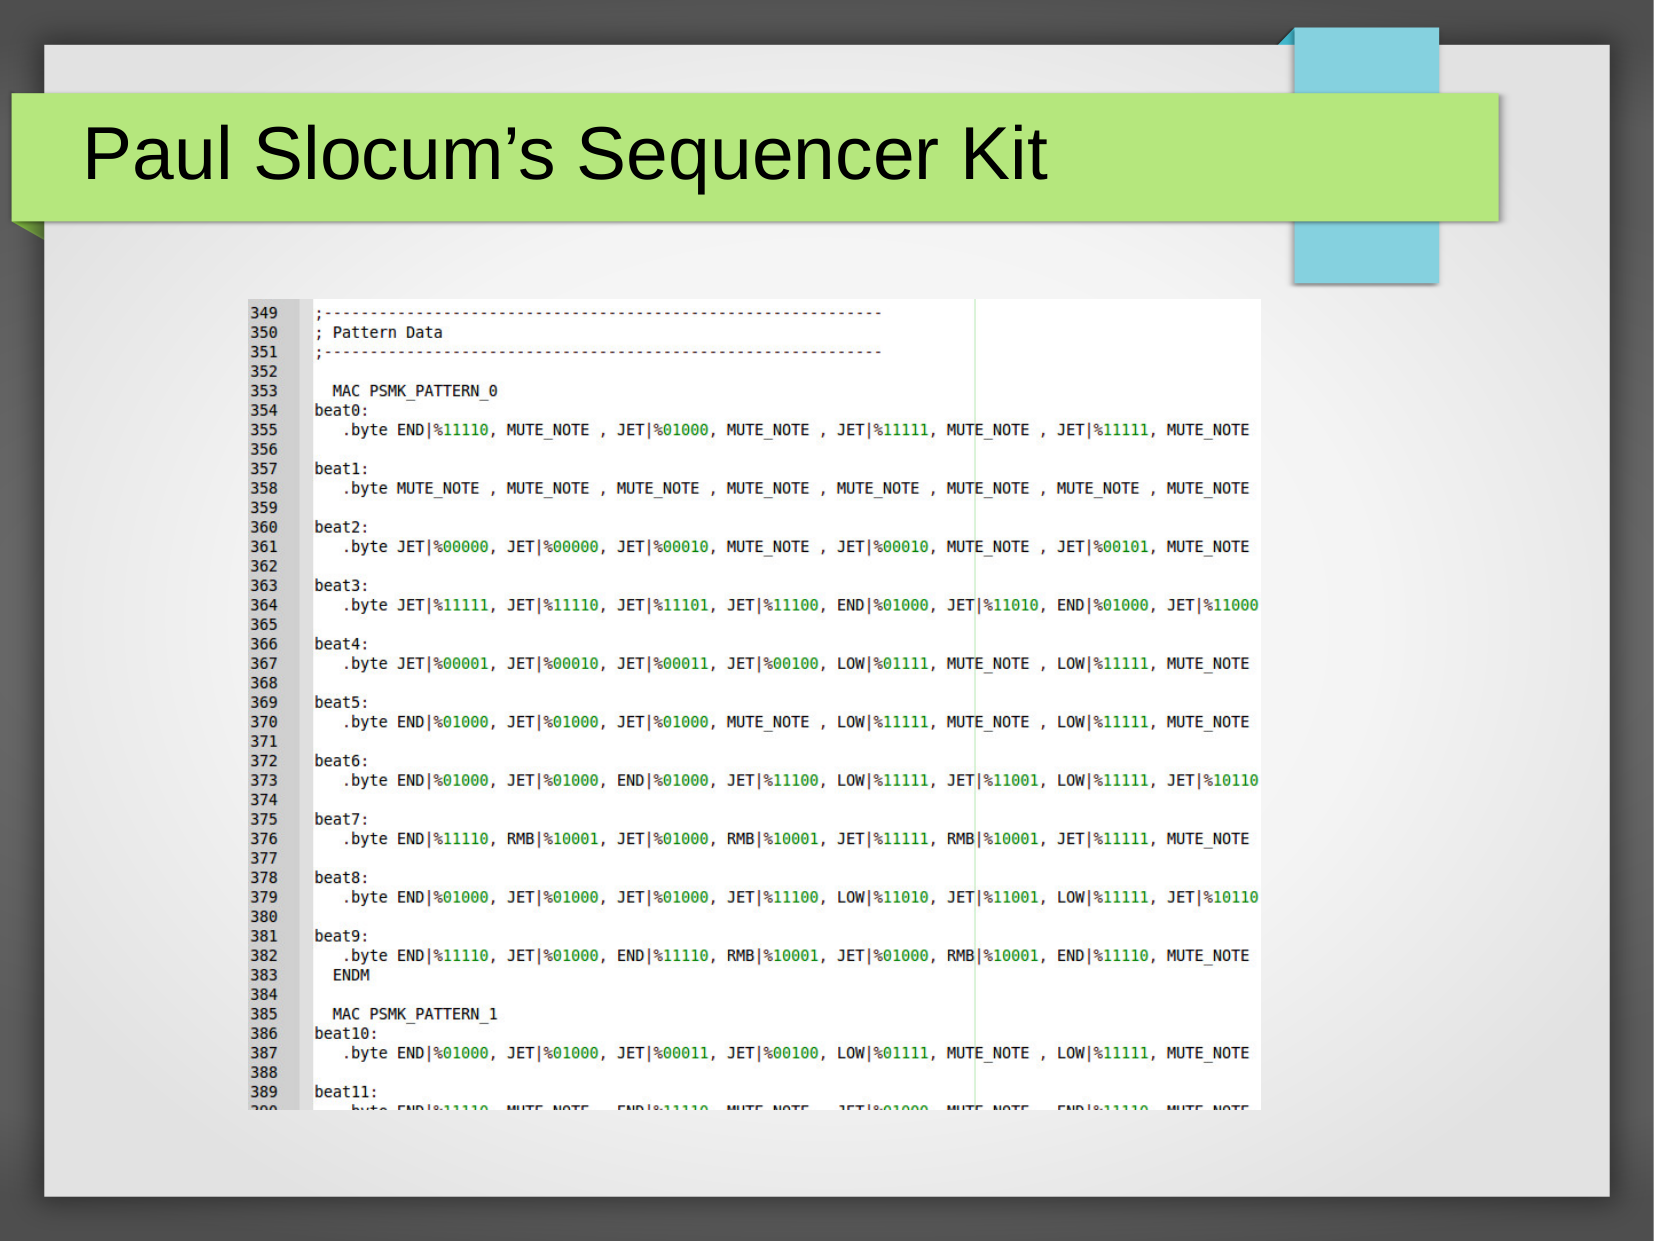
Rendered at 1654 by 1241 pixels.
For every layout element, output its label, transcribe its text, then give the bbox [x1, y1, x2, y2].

title Paul Slocum’s Sequencer Kit [82, 94, 1264, 213]
picture [0, 0, 1654, 1241]
